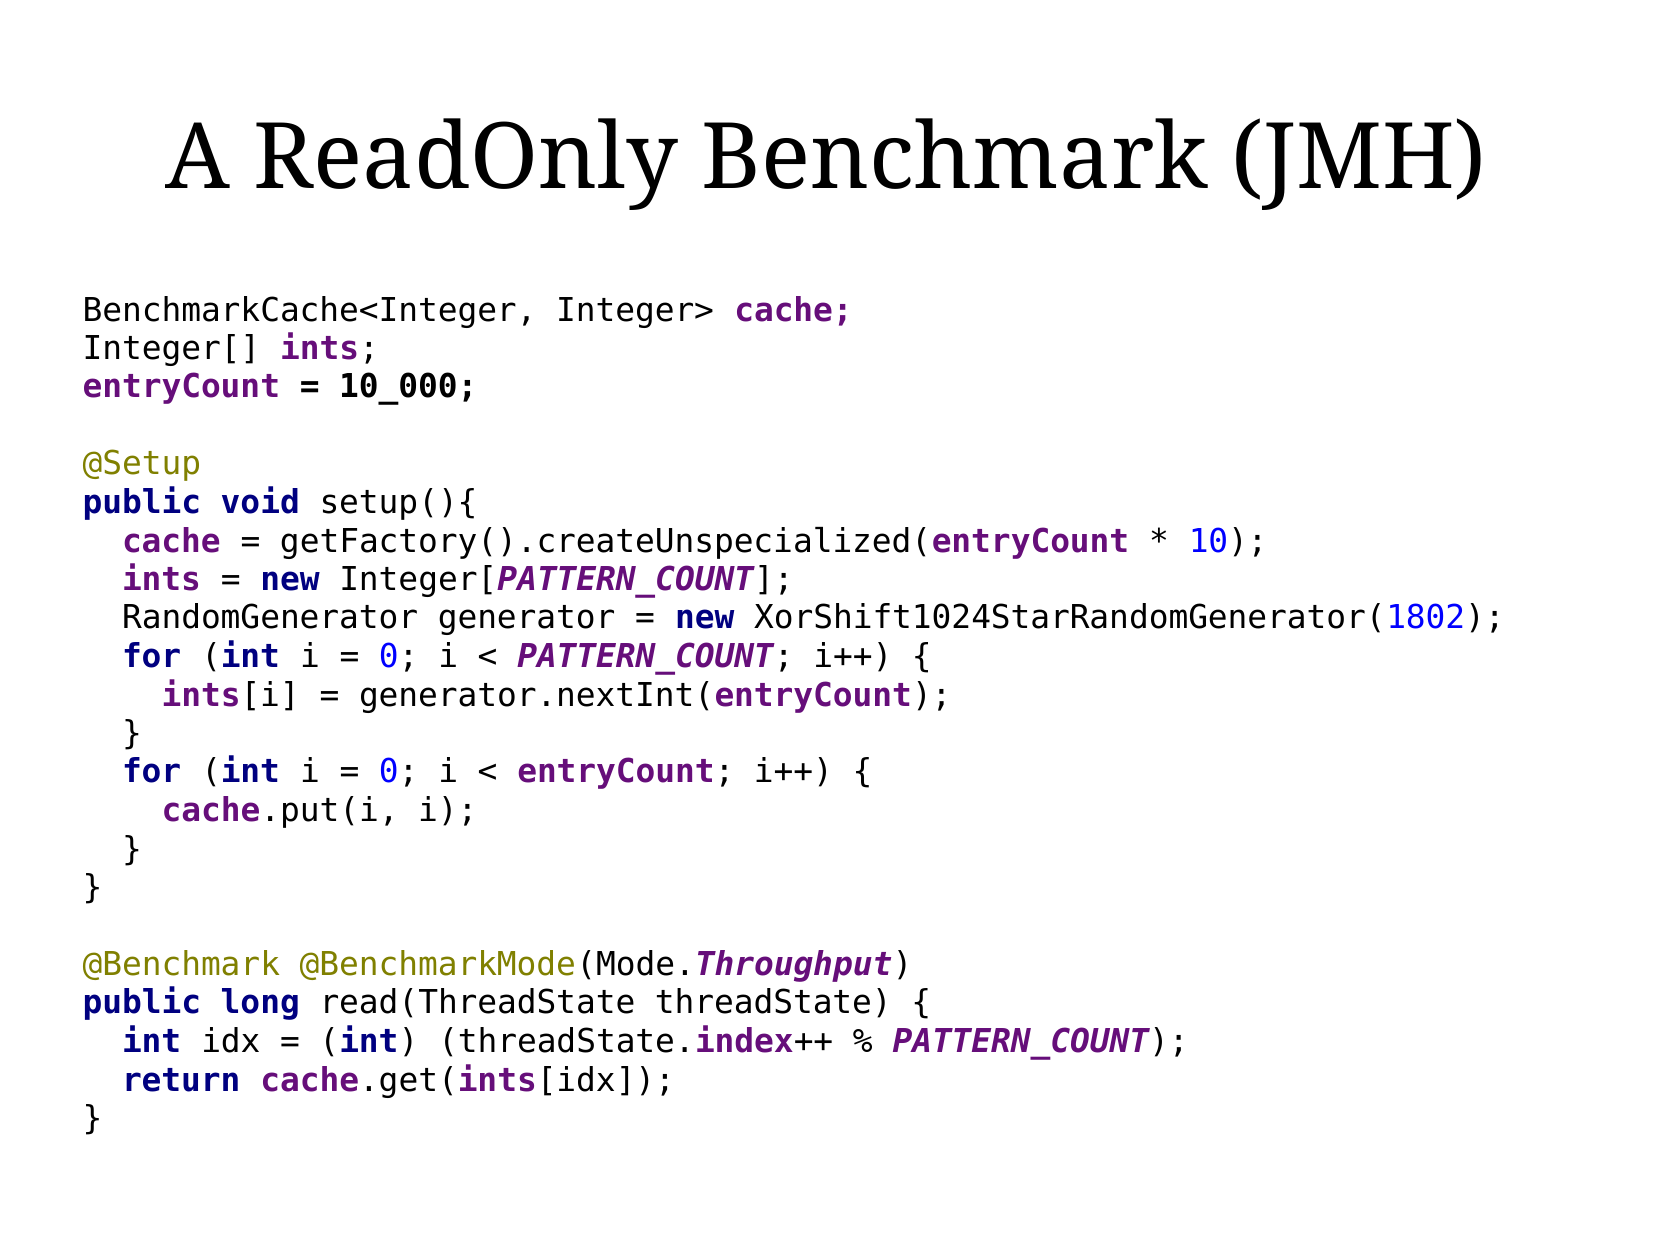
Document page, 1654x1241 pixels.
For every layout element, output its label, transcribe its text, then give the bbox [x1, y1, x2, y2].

list BenchmarkCache<Integer, Integer> cache; Integer[] ints; entryCount = 10_000; @Setup public void setup(){ cache = getFactory().createUnspecialized(entryCount * 10); ints = new Integer[PATTERN_COUNT]; RandomGenerator generator = new XorShift1024StarRandomGenerator(1802); for (int i = 0; i < PATTERN_COUNT; i++) { ints[i] = generator.nextInt(entryCount); } for (int i = 0; i < entryCount; i++) { cache.put(i, i); } } @Benchmark @BenchmarkMode(Mode.Throughput) public long read(ThreadState threadState) { int idx = (int) (threadState.index++ % PATTERN_COUNT); return cache.get(ints[idx]); } [82, 290, 1571, 1193]
title A ReadOnly Benchmark (JMH) [82, 49, 1571, 257]
